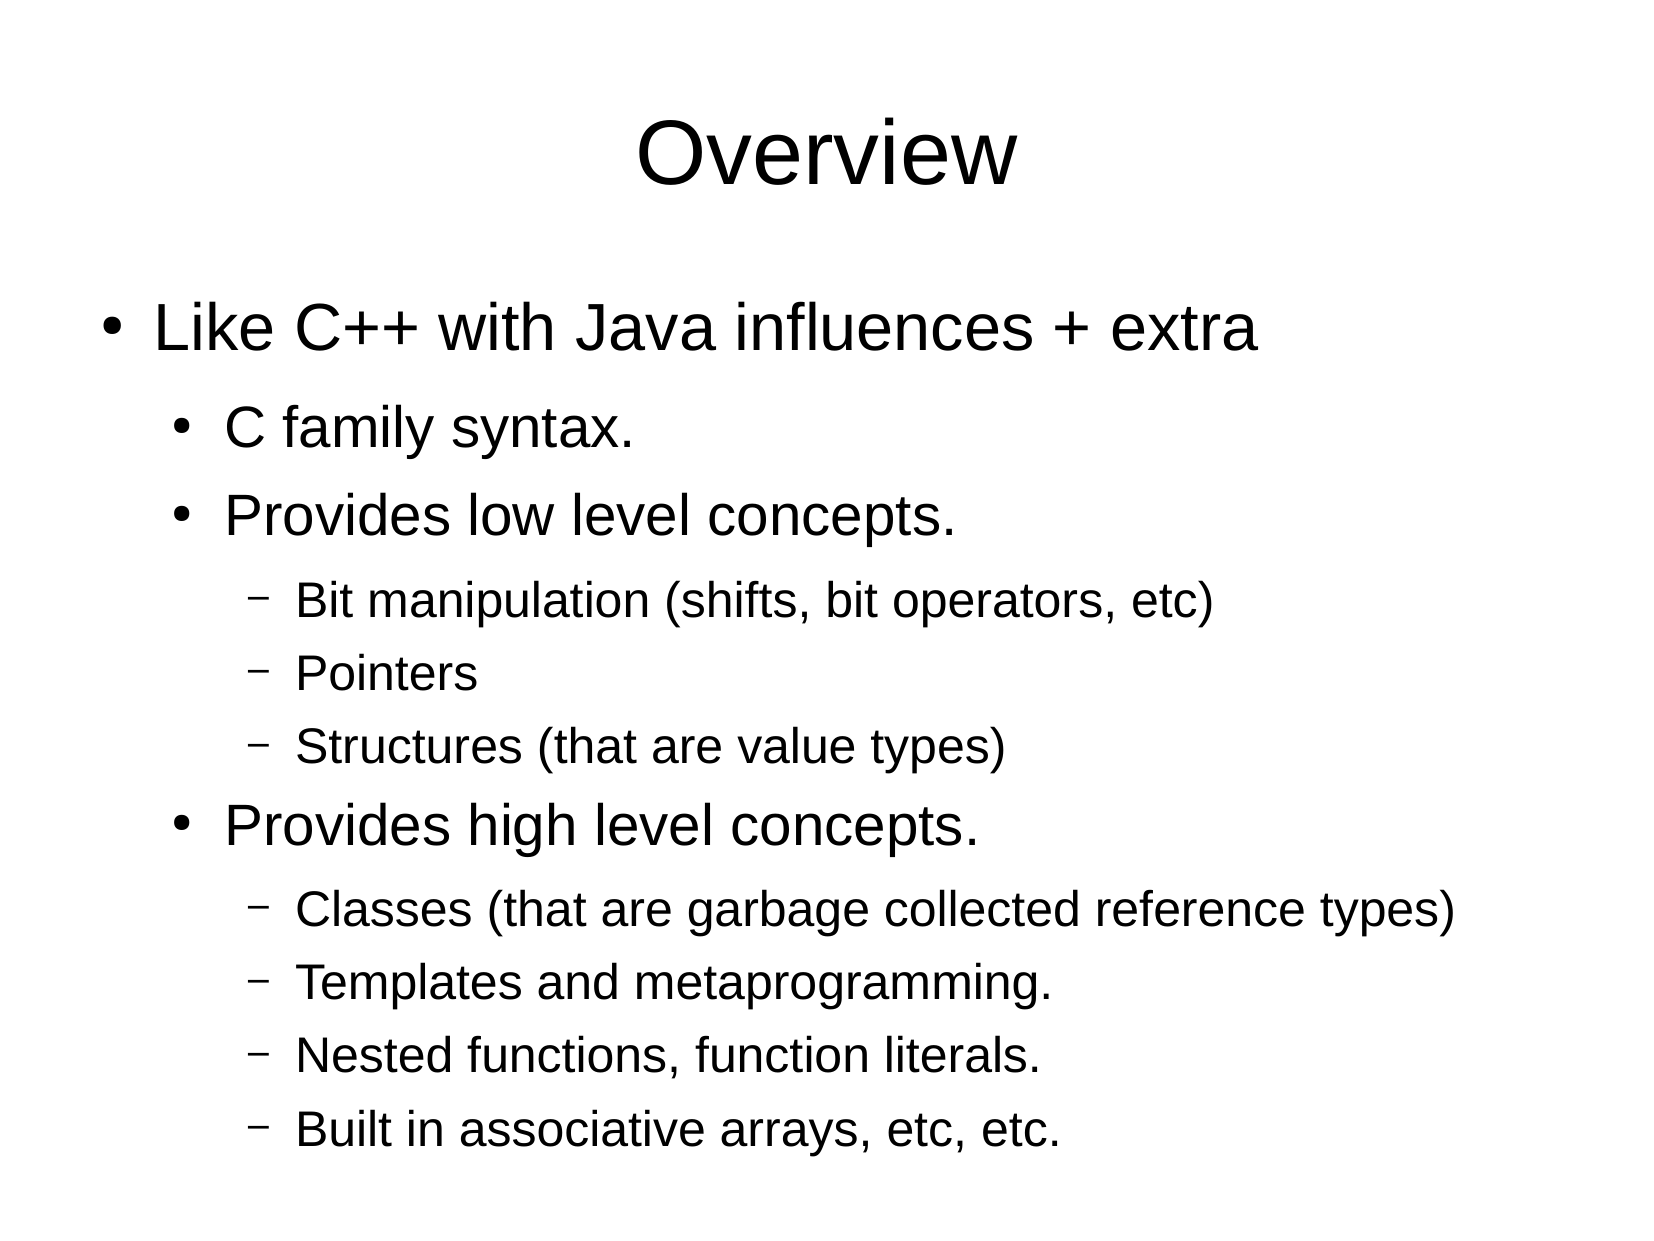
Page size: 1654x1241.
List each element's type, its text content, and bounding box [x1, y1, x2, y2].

list Like C++ with Java influences + extra C family syntax. Provides low level concepts. Bit manipulation (shifts, bit operators, etc) Pointers Structures (that are value types) Provides high level concepts. Classes (that are garbage collected reference types) Templates and metaprogramming. Nested functions, function literals. Built in associative arrays, etc, etc. [82, 290, 1571, 1157]
title Overview [82, 49, 1571, 257]
